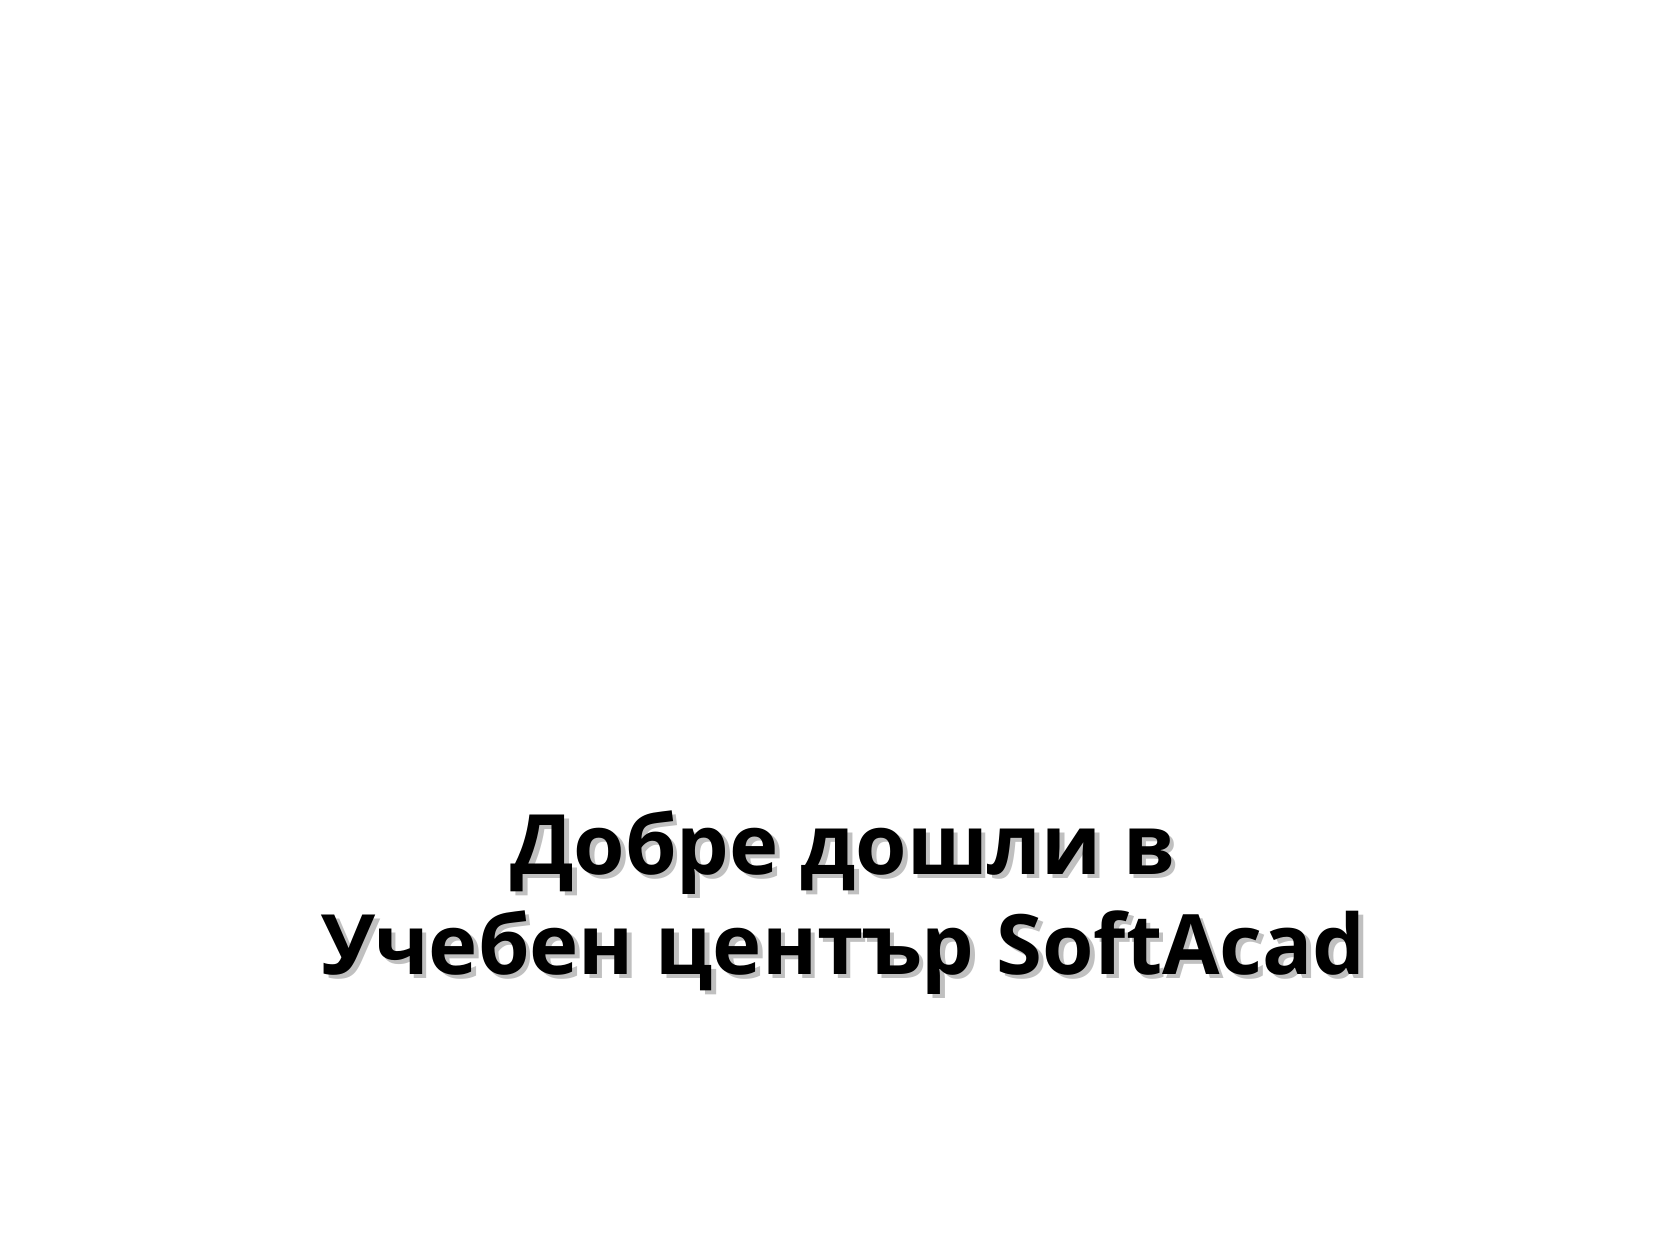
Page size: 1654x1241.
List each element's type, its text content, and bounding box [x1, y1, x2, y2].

title Добре дошли в Учебен център SoftAcad [0, 782, 1654, 1107]
